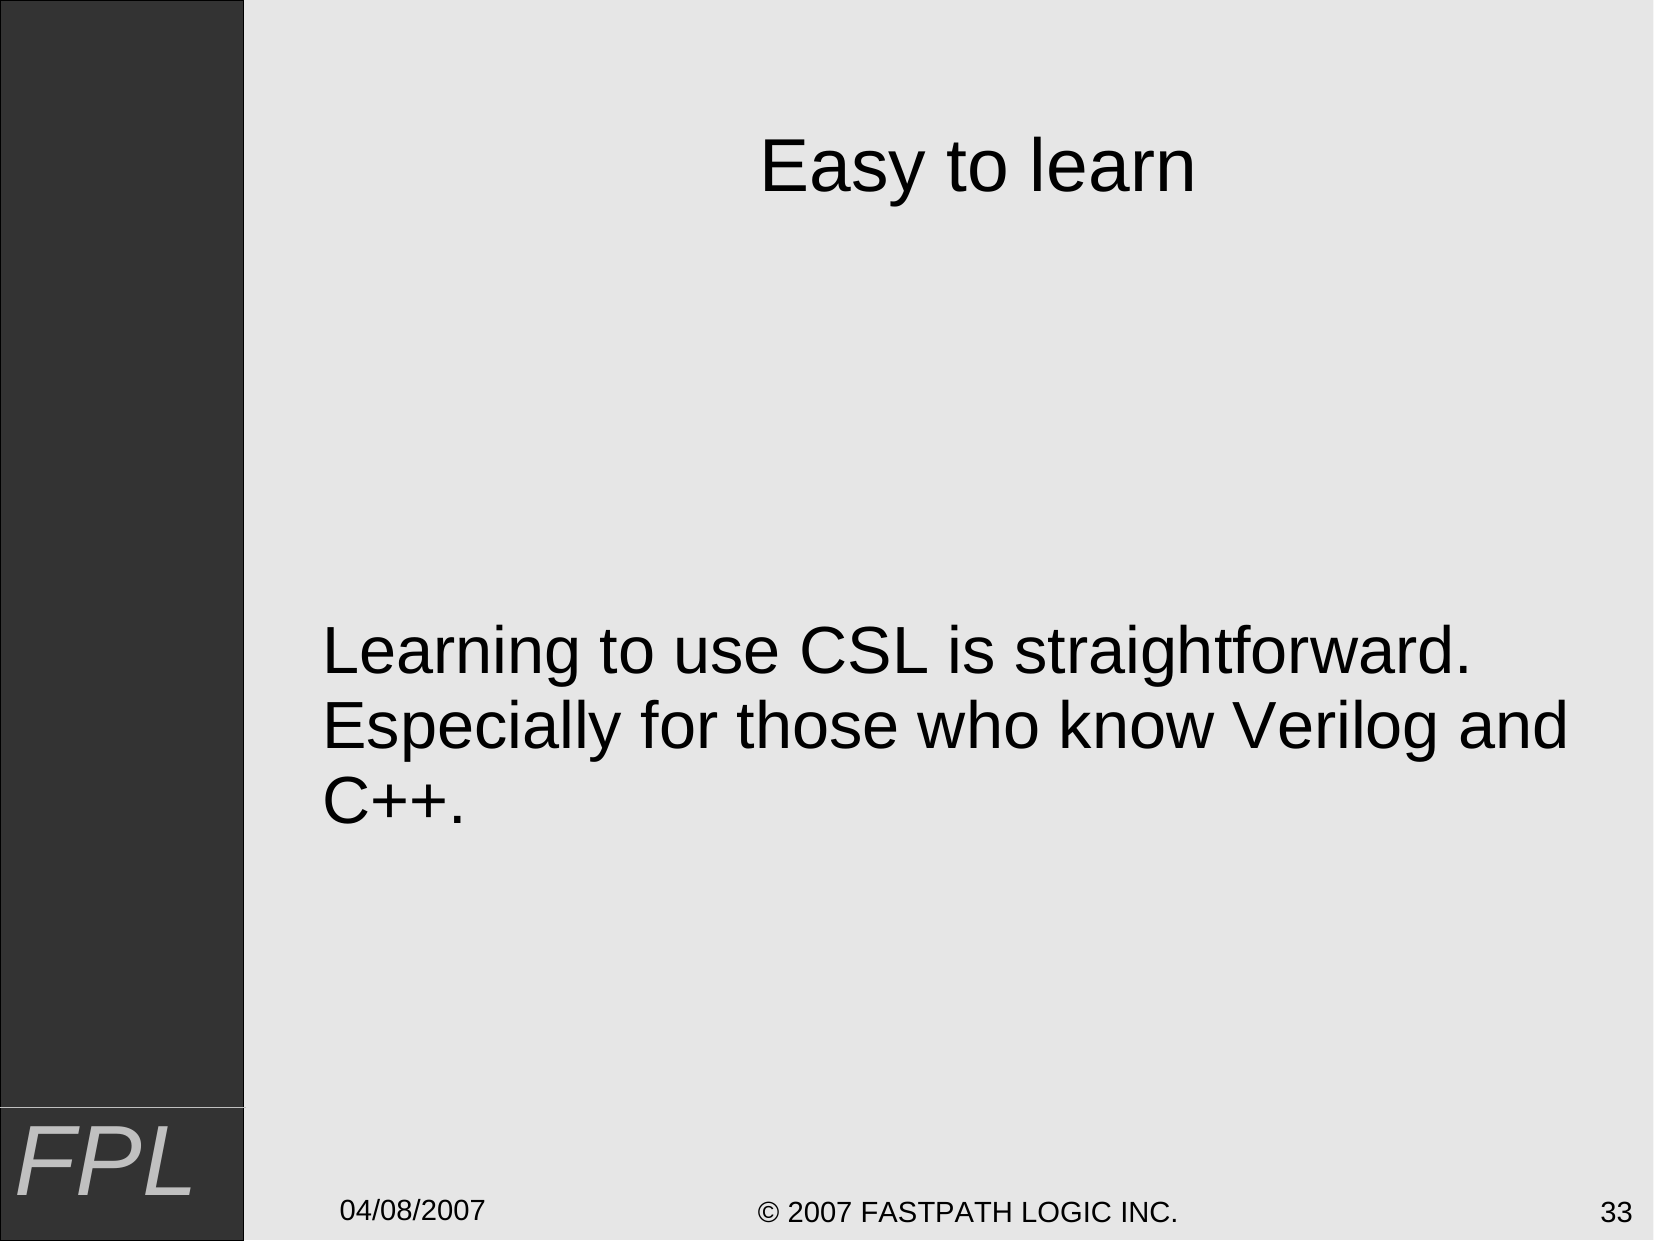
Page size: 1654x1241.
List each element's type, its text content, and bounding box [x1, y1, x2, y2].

title Easy to learn [427, 57, 1530, 272]
subtitle Learning to use CSL is straightforward. Especially for those who know Verilog and C++. [322, 272, 1635, 1179]
